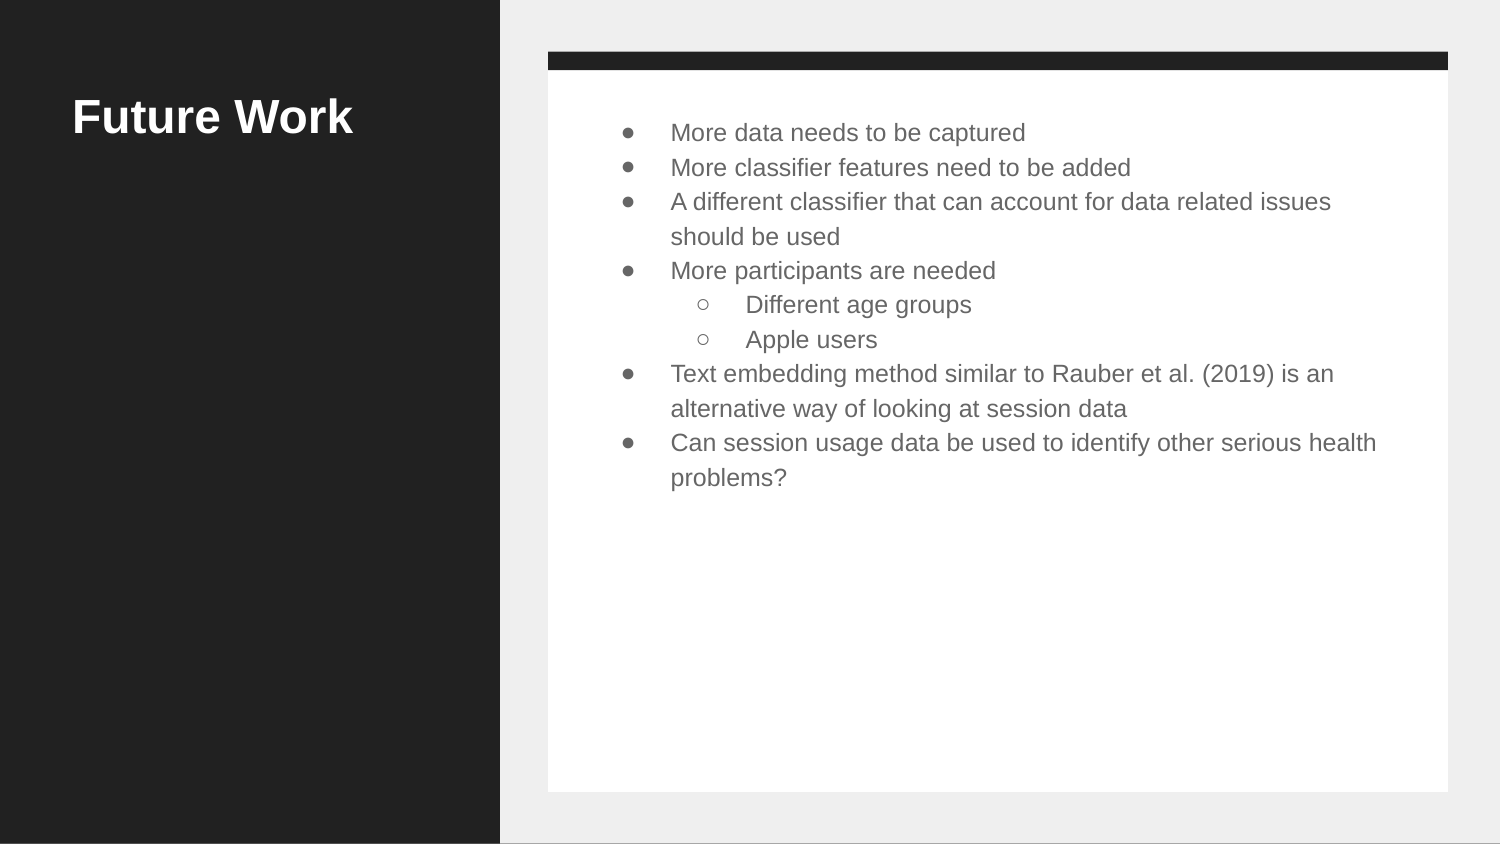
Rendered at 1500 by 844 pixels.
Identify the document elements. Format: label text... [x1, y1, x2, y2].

title Future Work [57, 70, 443, 792]
list More data needs to be captured More classifier features need to be added A different classifier that can account for data related issues should be used More participants are needed Different age groups Apple users Text embedding method similar to Rauber et al. (2019) is an alternative way of looking at session data Can session usage data be used to identify other serious health problems? [580, 97, 1416, 756]
